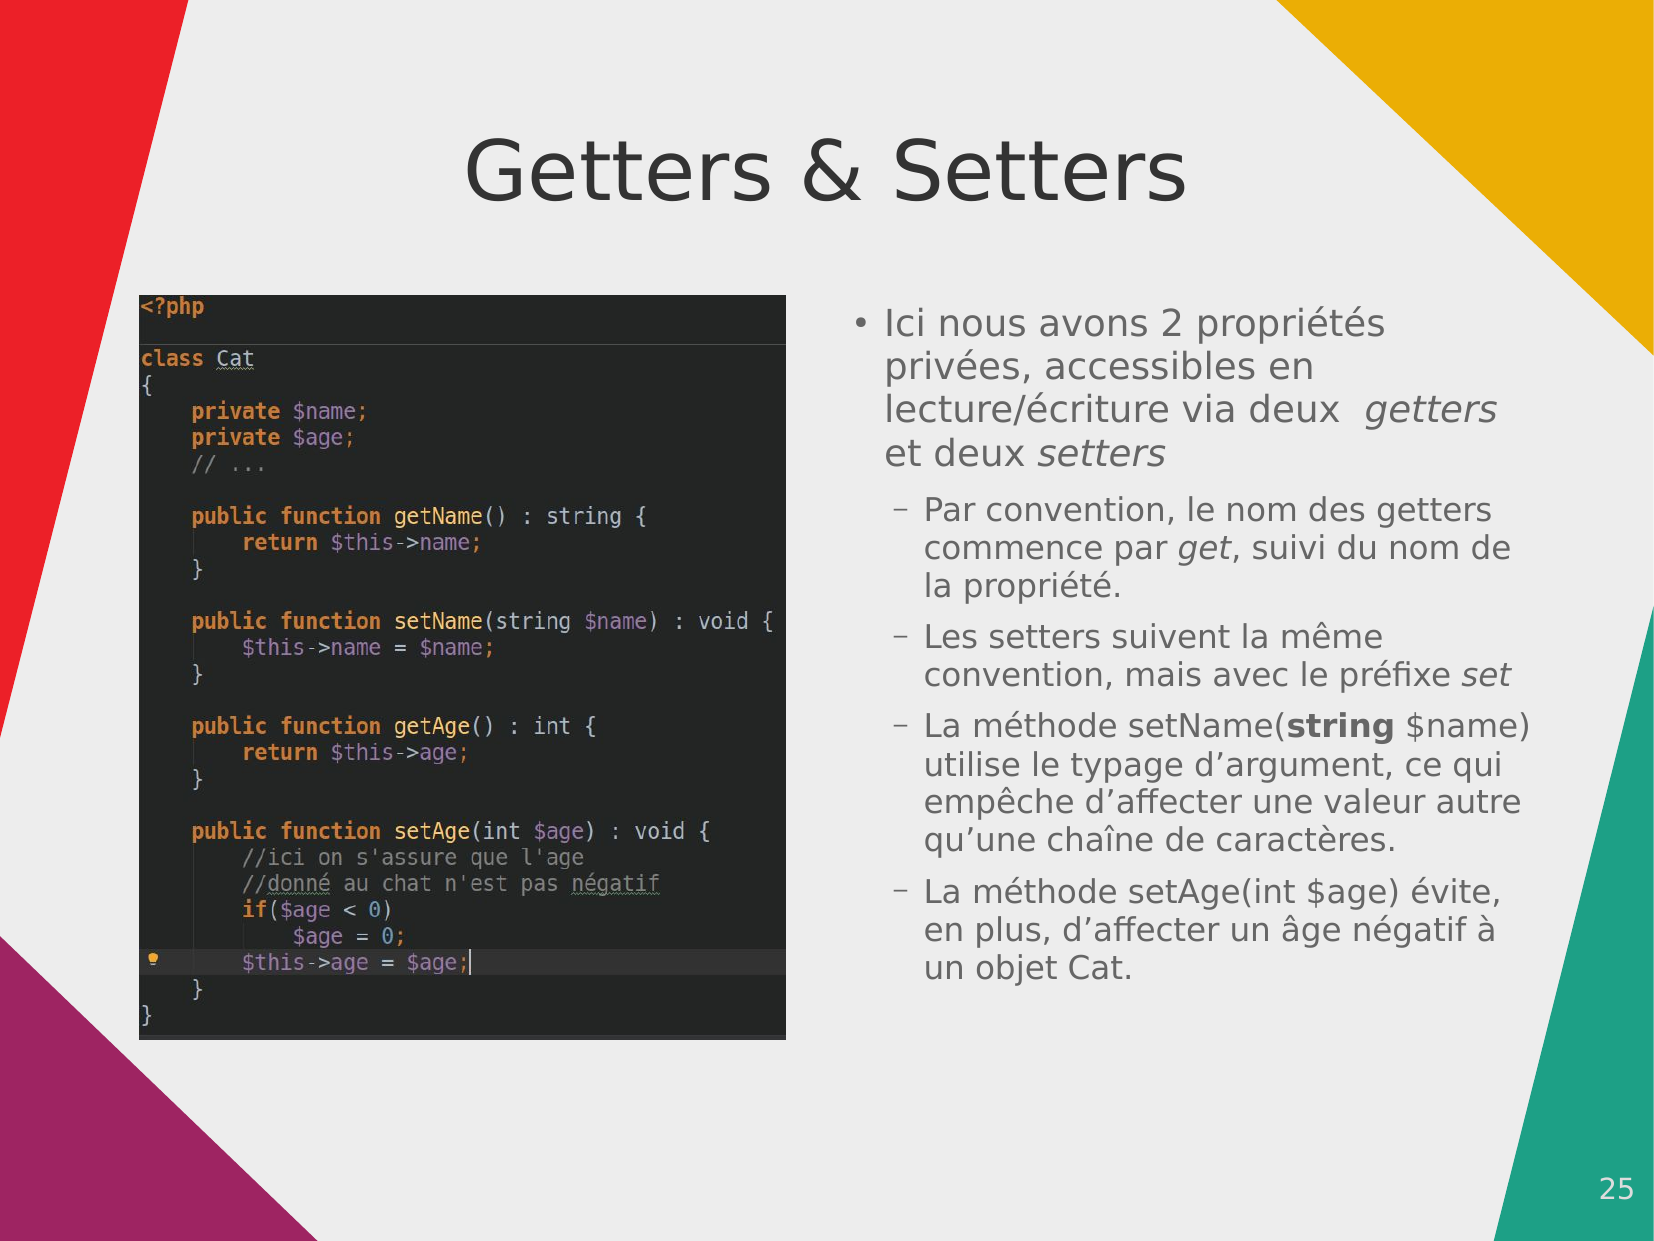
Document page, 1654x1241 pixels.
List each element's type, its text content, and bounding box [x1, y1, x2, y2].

list Ici nous avons 2 propriétés privées, accessibles en lecture/écriture via deux getters et deux setters Par convention, le nom des getters commence par get, suivi du nom de la propriété. Les setters suivent la même convention, mais avec le préfixe set La méthode setName(string $name) utilise le typage d’argument, ce qui empêche d’affecter une valeur autre qu’une chaîne de caractères. La méthode setAge(int $age) évite, en plus, d’affecter un âge négatif à un objet Cat. [844, 302, 1540, 1033]
title Getters & Setters [114, 73, 1539, 271]
picture [139, 295, 786, 1040]
